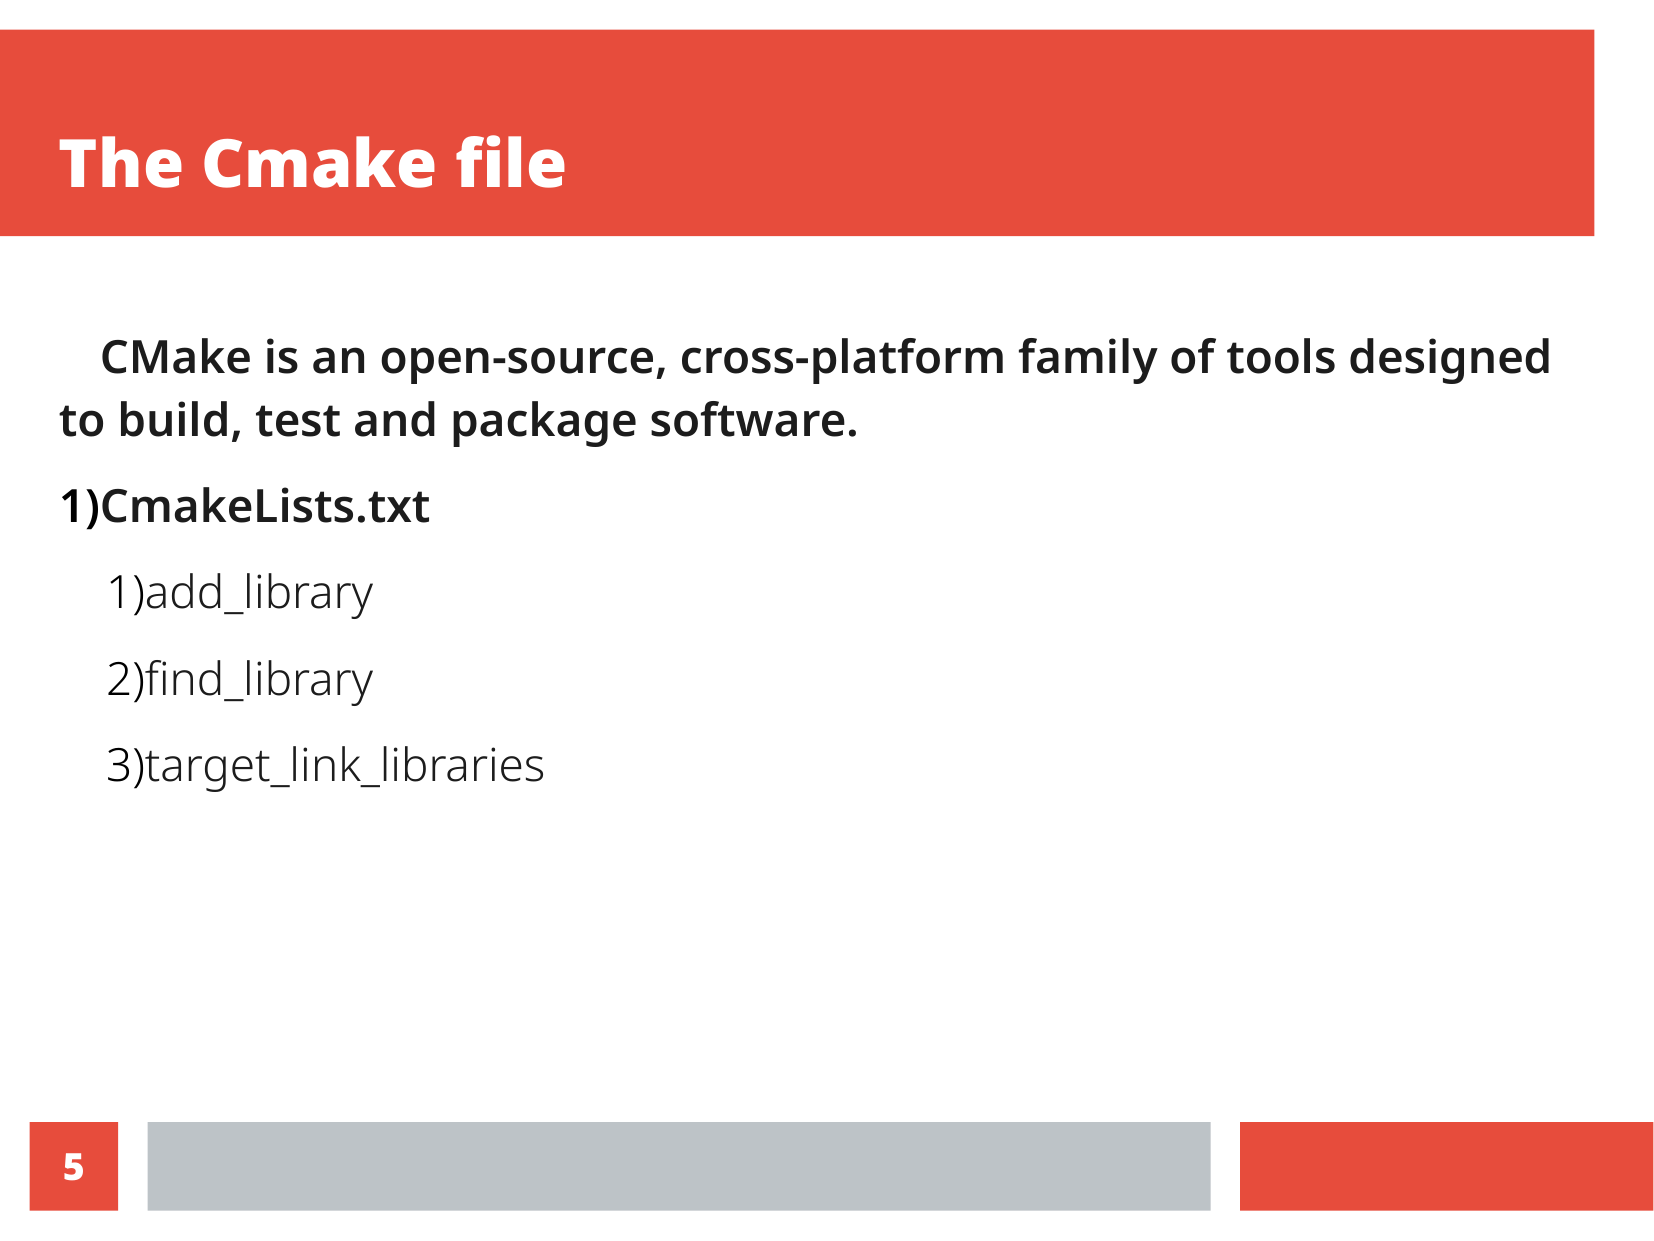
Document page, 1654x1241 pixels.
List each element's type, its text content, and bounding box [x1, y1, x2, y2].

title The Cmake file [59, 59, 1595, 207]
list CMake is an open-source, cross-platform family of tools designed to build, test and package software. CmakeLists.txt add_library find_library target_link_libraries [59, 324, 1565, 1093]
